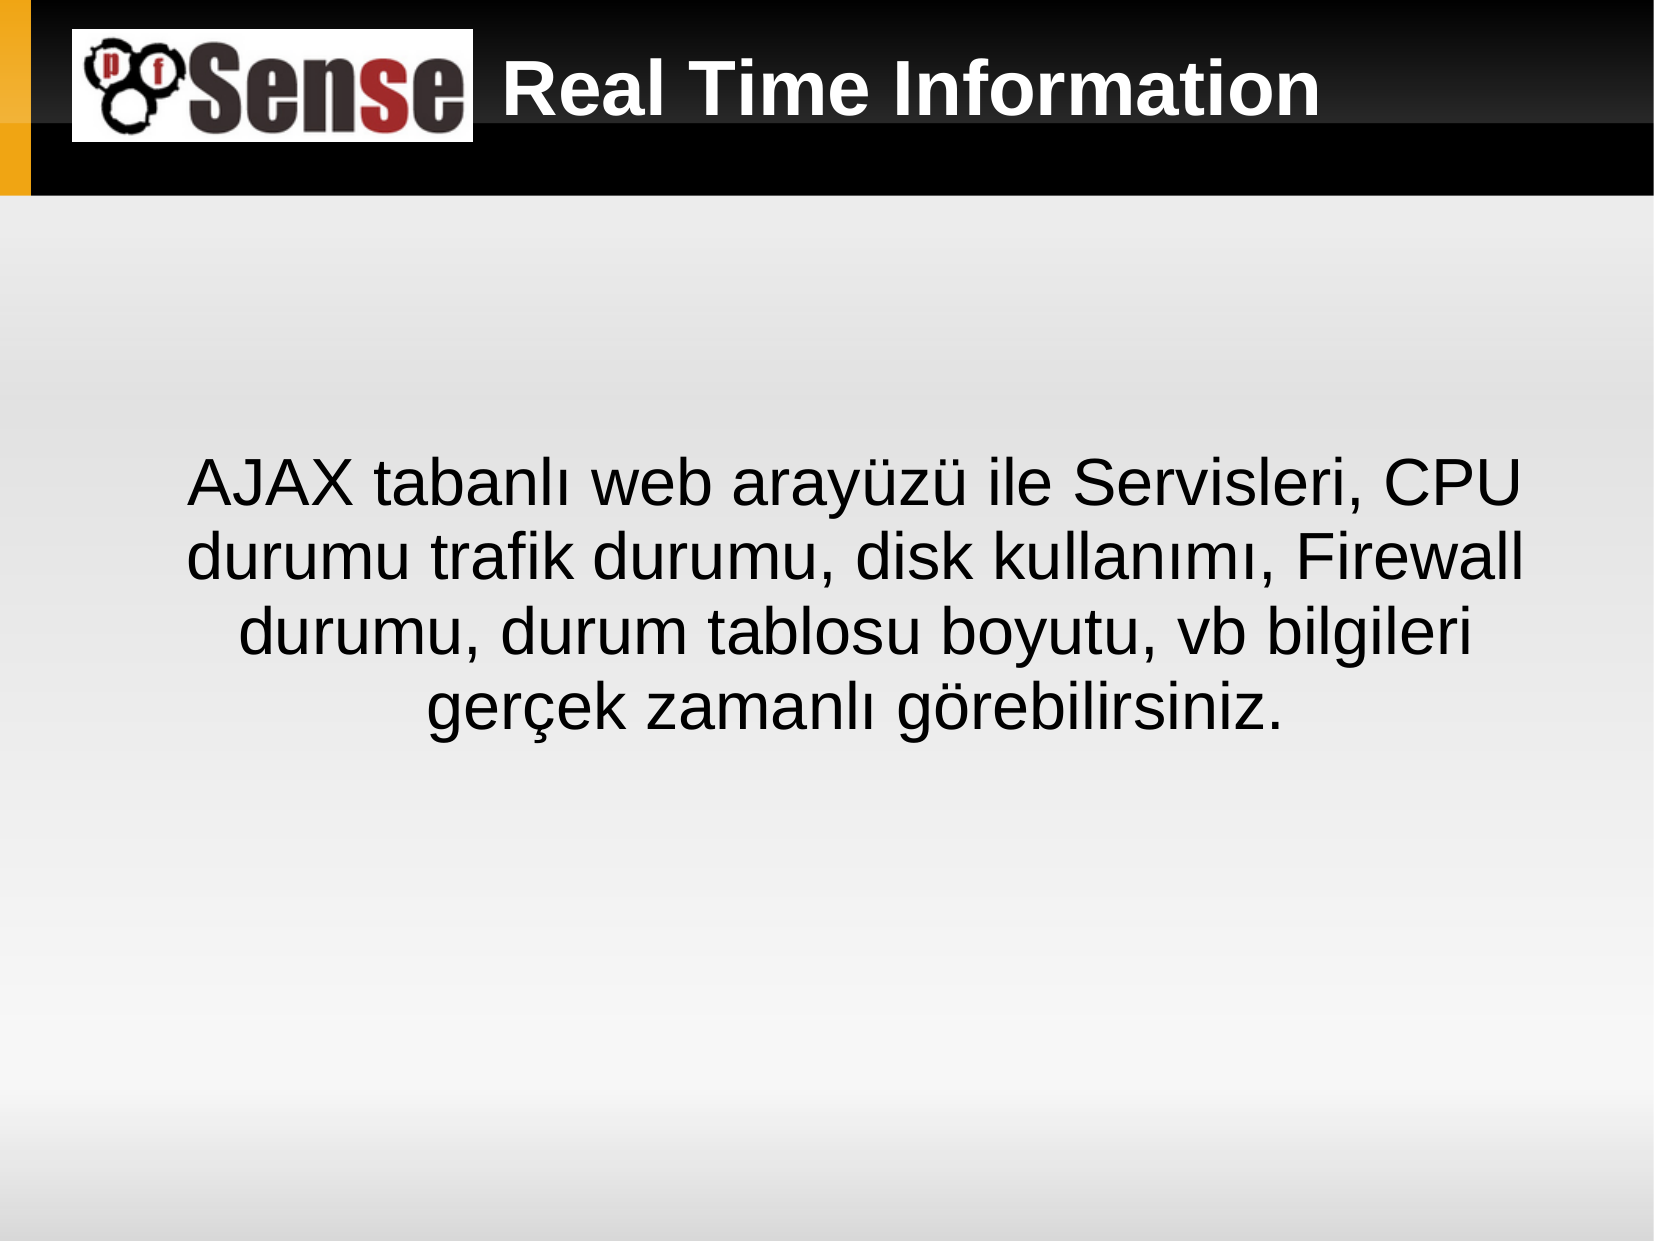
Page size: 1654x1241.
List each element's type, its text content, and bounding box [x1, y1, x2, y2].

picture [0, 0, 1654, 1241]
list AJAX tabanlı web arayüzü ile Servisleri, CPU durumu trafik durumu, disk kullanımı, Firewall durumu, durum tablosu boyutu, vb bilgileri gerçek zamanlı görebilirsiniz. [76, 236, 1565, 1055]
title Real Time Information [501, 0, 1625, 178]
